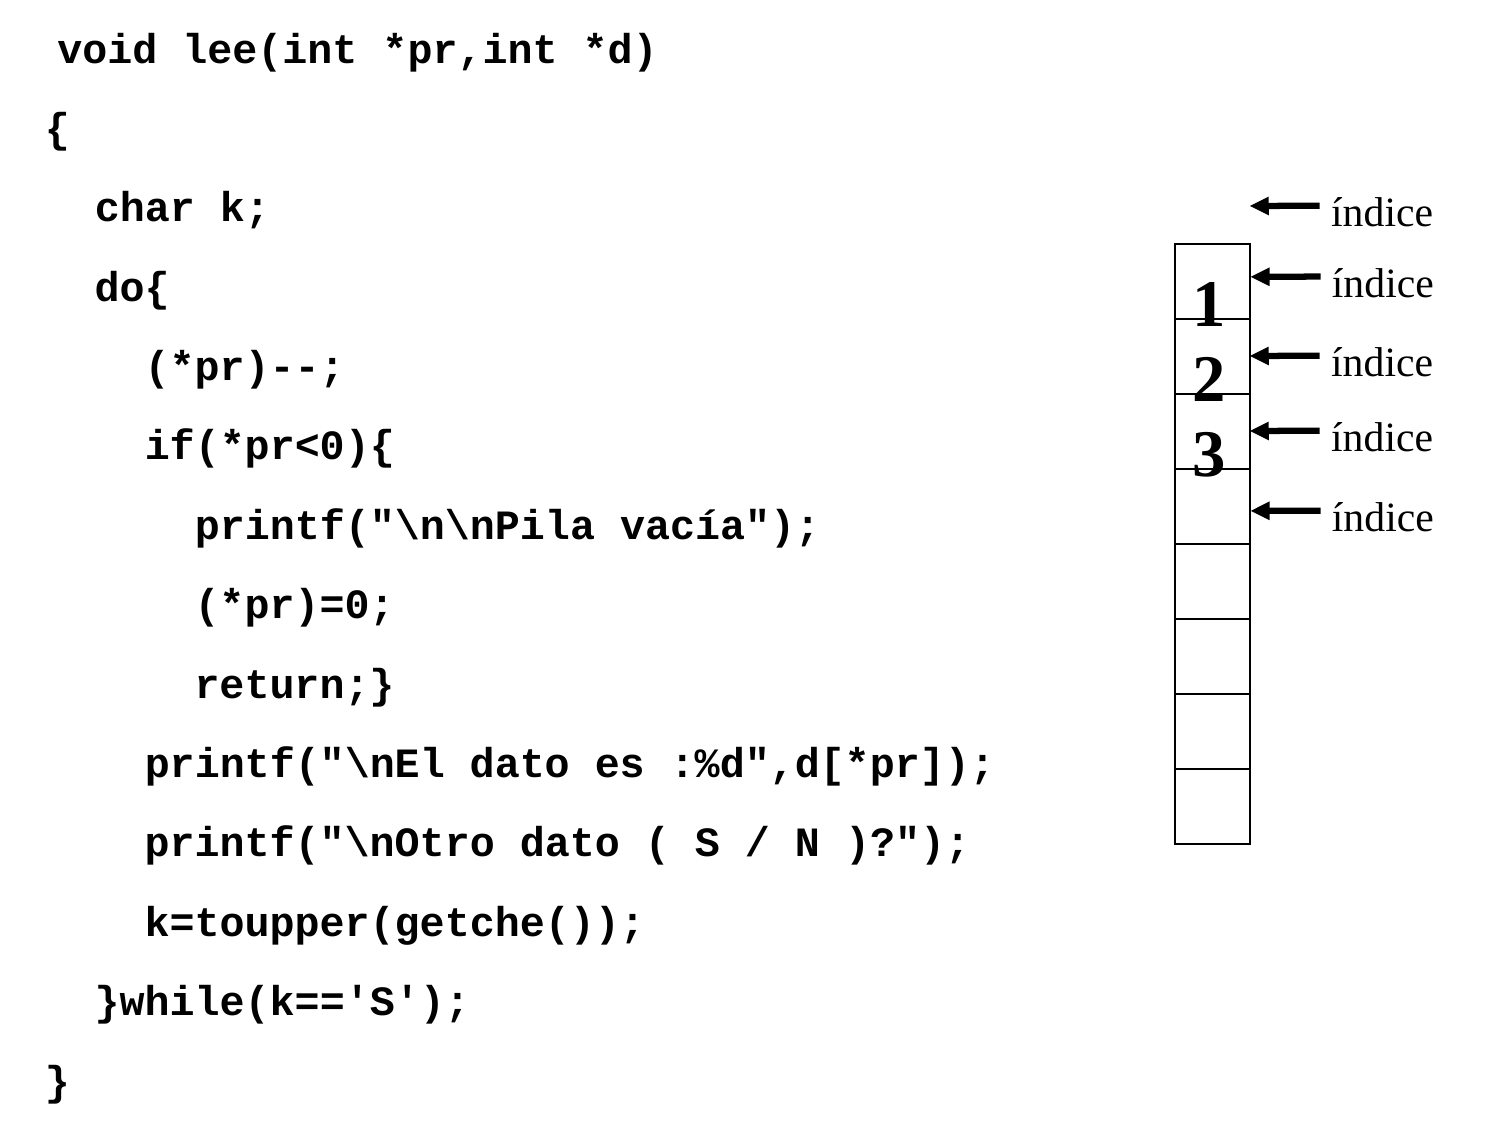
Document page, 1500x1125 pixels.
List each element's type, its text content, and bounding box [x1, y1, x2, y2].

text_box }while(k=='S'); [29, 966, 485, 1032]
text_box índice [1329, 409, 1435, 455]
text_box return;} [29, 648, 410, 715]
text_box 2 [1187, 335, 1232, 380]
text_box k=toupper(getche()); [29, 886, 660, 953]
text_box printf("\nEl dato es :%d",d[*pr]); [30, 727, 1010, 794]
text_box do{ [29, 251, 185, 318]
text_box índice [1329, 334, 1435, 380]
text_box if(*pr<0){ [30, 410, 410, 476]
text_box índice [1330, 255, 1436, 301]
text_box índice [1329, 184, 1435, 230]
text_box 1 [1187, 260, 1232, 305]
text_box { [29, 93, 85, 159]
text_box 3 [1187, 410, 1232, 455]
text_box } [29, 1045, 85, 1112]
text_box (*pr)--; [29, 331, 360, 397]
text_box printf("\n\nPila vacía"); [29, 489, 835, 556]
text_box (*pr)=0; [29, 569, 410, 635]
text_box void lee(int *pr,int *d) [42, 13, 673, 80]
text_box char k; [29, 172, 285, 238]
text_box printf("\nOtro dato ( S / N )?"); [29, 807, 985, 873]
text_box [1175, 244, 1251, 845]
text_box índice [1330, 489, 1436, 535]
